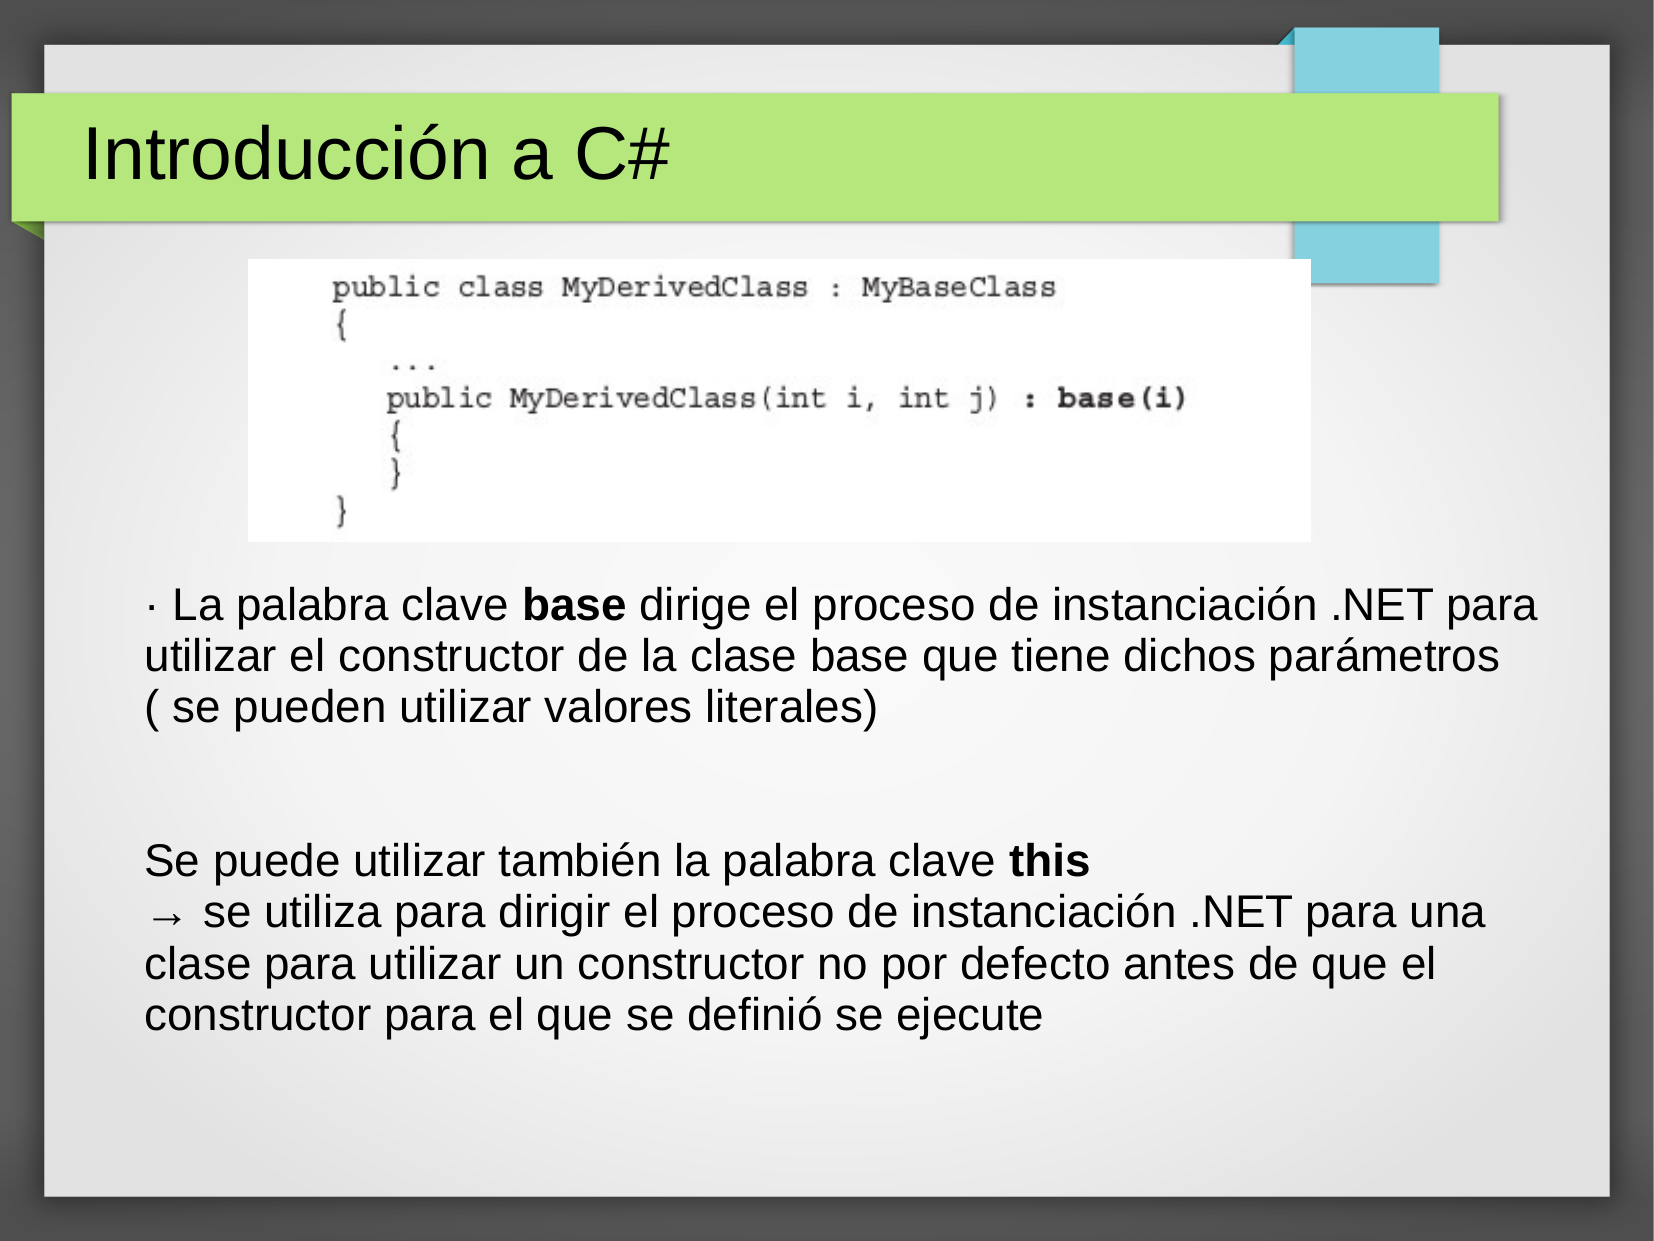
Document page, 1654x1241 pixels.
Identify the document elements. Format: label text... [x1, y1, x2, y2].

title Introducción a C# [82, 94, 1264, 213]
text_box · La palabra clave base dirige el proceso de instanciación .NET para utilizar el constructor de la clase base que tiene dichos parámetros ( se pueden utilizar valores literales) Se puede utilizar también la palabra clave this → se utiliza para dirigir el proceso de instanciación .NET para una clase para utilizar un constructor no por defecto antes de que el constructor para el que se definió se ejecute [70, 578, 1560, 1041]
picture [0, 0, 1654, 1241]
